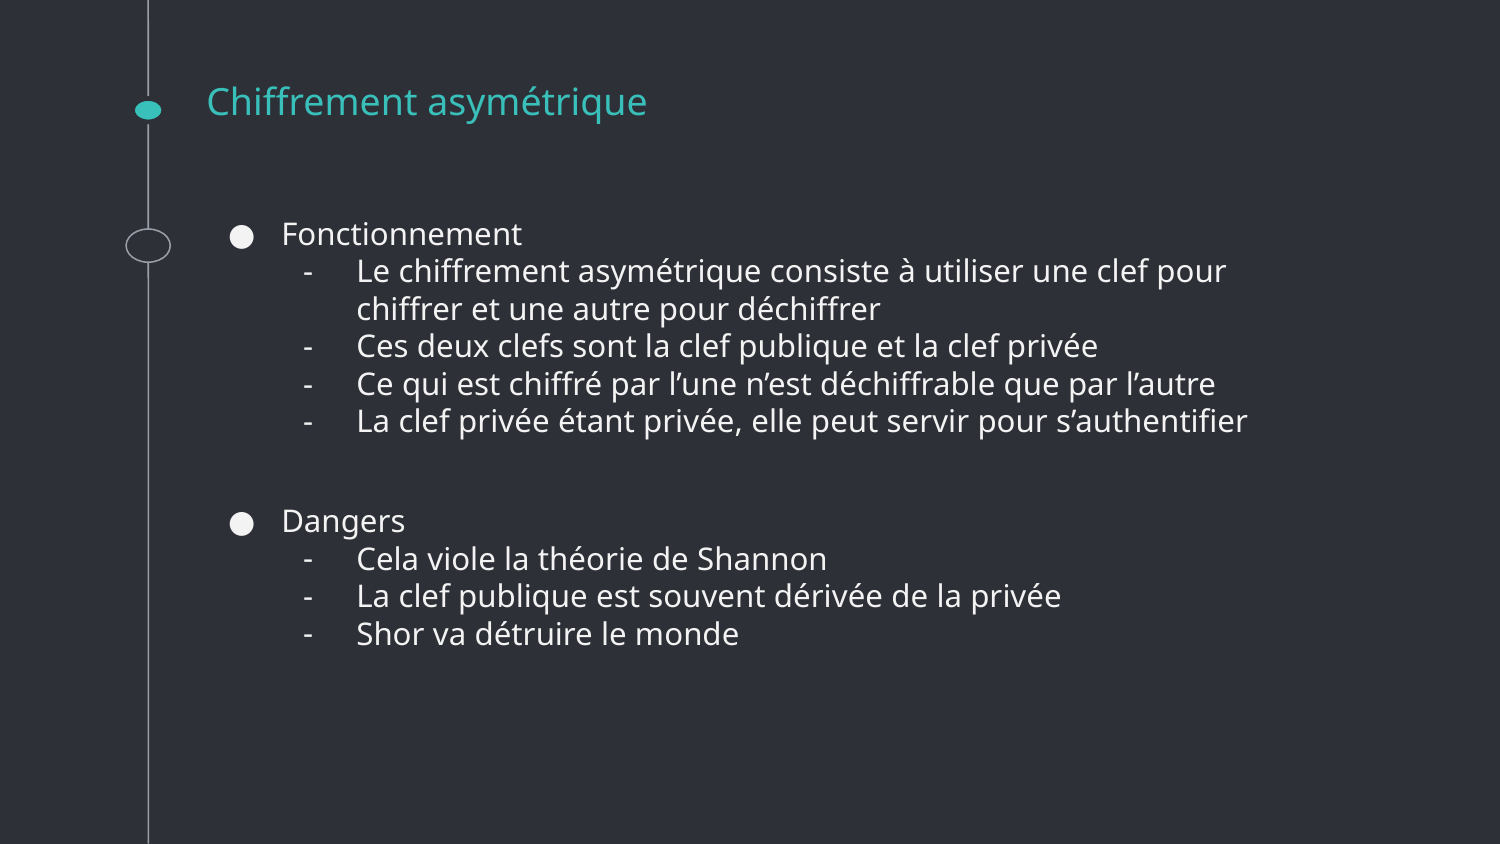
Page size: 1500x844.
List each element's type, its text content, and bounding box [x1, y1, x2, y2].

title Chiffrement asymétrique [191, 81, 1317, 139]
list Fonctionnement Le chiffrement asymétrique consiste à utiliser une clef pour chiffrer et une autre pour déchiffrer Ces deux clefs sont la clef publique et la clef privée Ce qui est chiffré par l’une n’est déchiffrable que par l’autre La clef privée étant privée, elle peut servir pour s’authentifier Dangers Cela viole la théorie de Shannon La clef publique est souvent dérivée de la privée Shor va détruire le monde [191, 199, 1317, 811]
